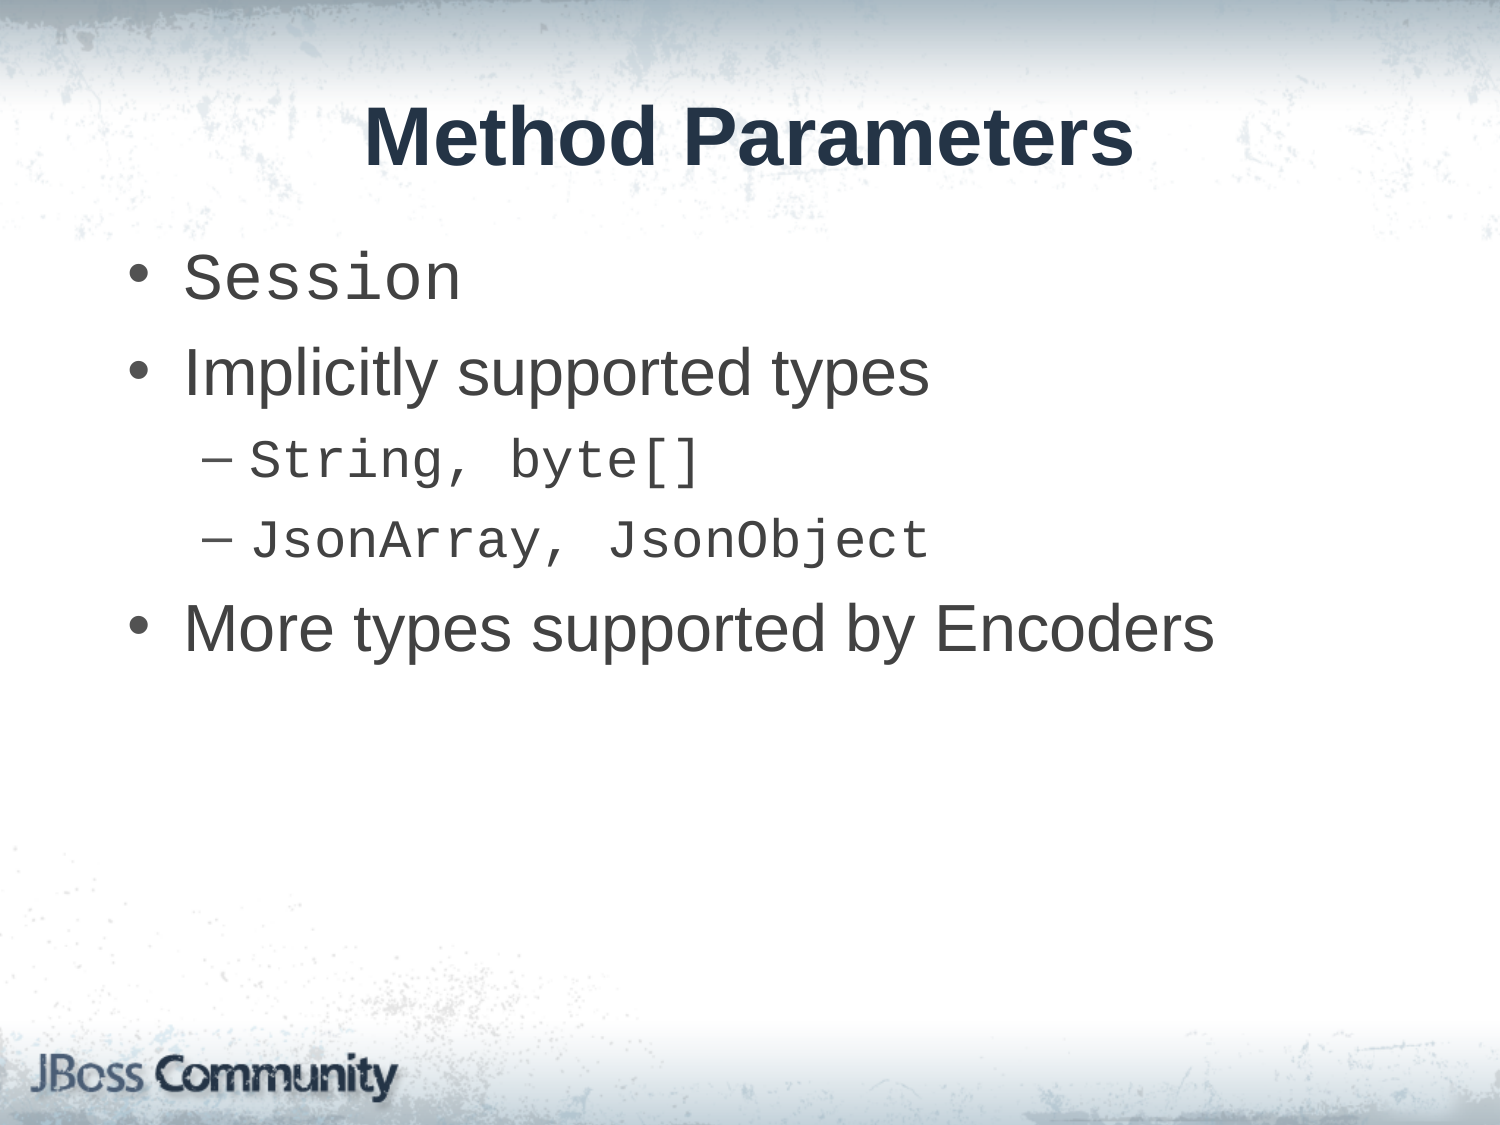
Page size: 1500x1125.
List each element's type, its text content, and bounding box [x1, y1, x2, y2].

picture [0, 0, 1500, 1125]
title Method Parameters [112, 38, 1388, 224]
list Session Implicitly supported types String, byte[] JsonArray, JsonObject More types supported by Encoders [112, 224, 1388, 1023]
